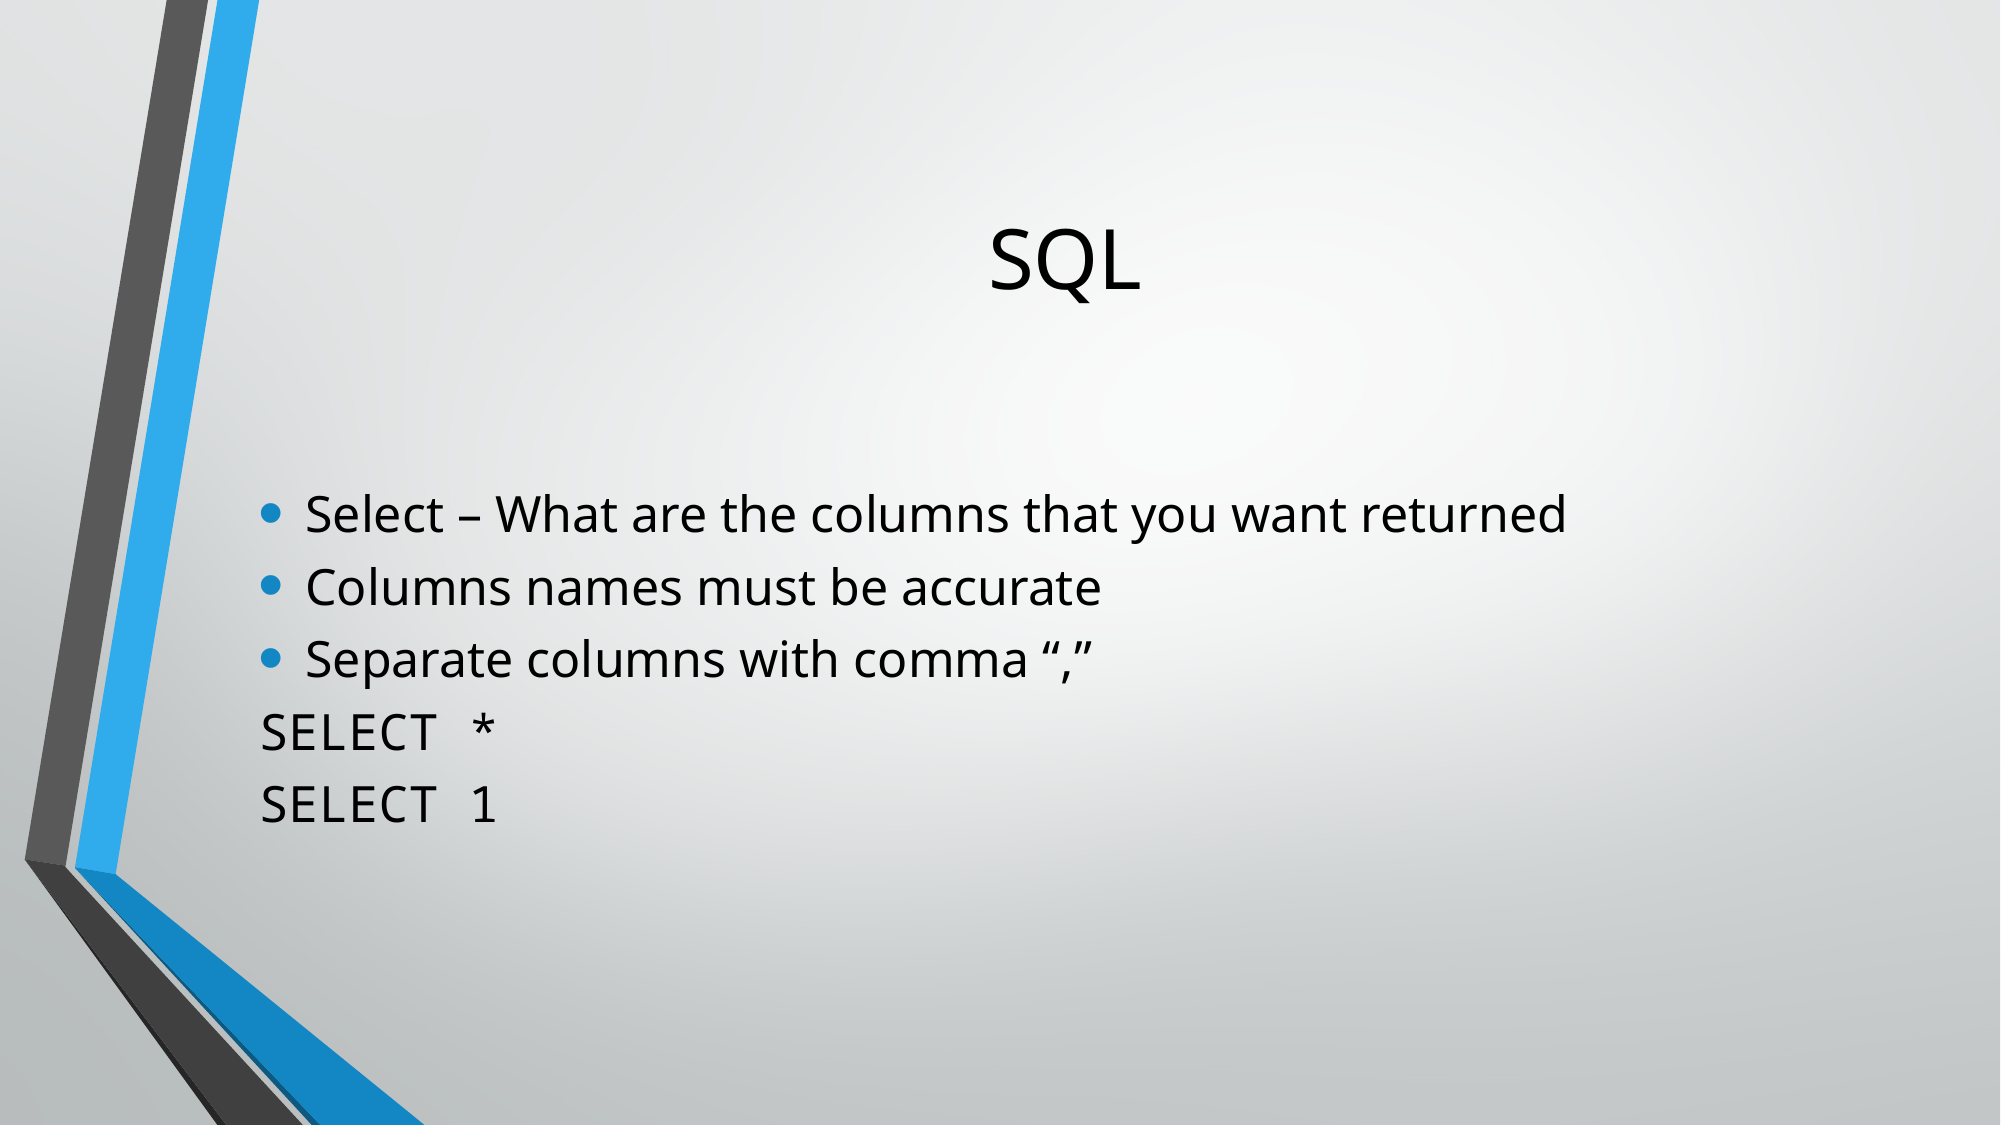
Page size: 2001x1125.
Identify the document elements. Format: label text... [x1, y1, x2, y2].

list Select – What are the columns that you want returned Columns names must be accurate Separate columns with comma “,” SELECT * SELECT 1 [243, 437, 1887, 950]
title SQL [243, 112, 1887, 400]
